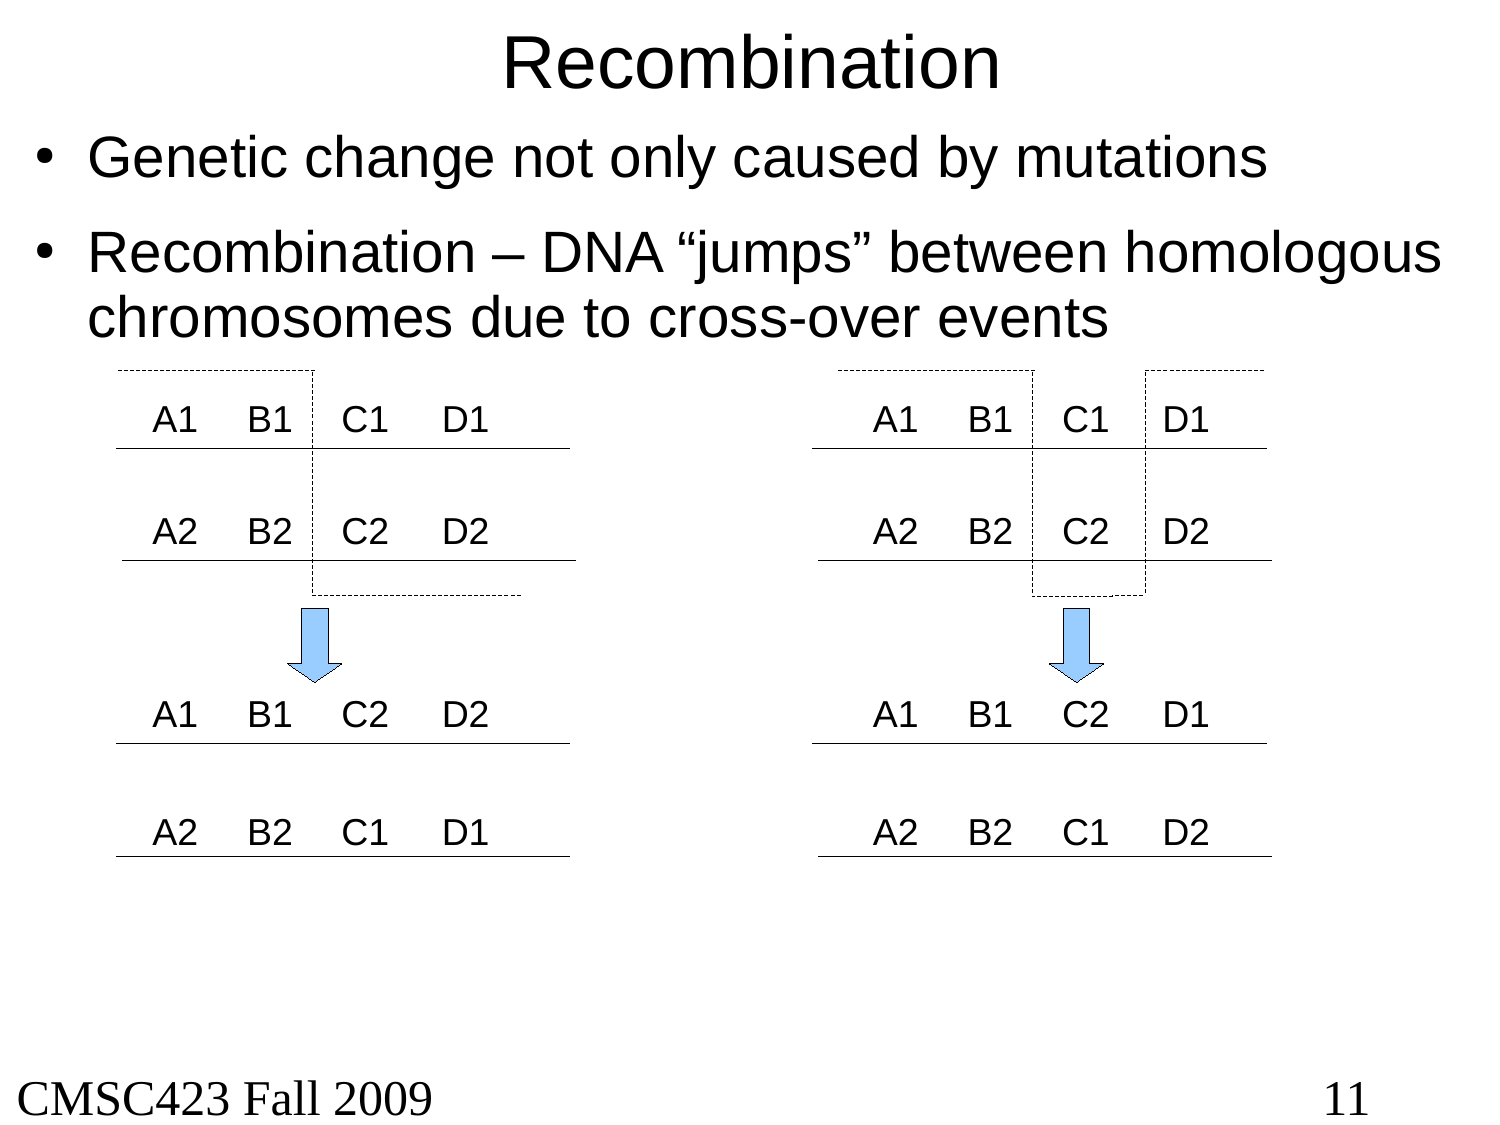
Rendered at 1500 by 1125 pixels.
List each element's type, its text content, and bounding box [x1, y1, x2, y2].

text_box B2 [232, 800, 308, 861]
text_box B2 [232, 499, 308, 560]
text_box D2 [427, 499, 505, 560]
text_box [1049, 608, 1104, 683]
text_box B2 [952, 499, 1029, 560]
text_box C1 [1047, 800, 1125, 861]
text_box B1 [232, 682, 308, 743]
text_box D1 [1147, 682, 1226, 743]
text_box C2 [1047, 682, 1126, 743]
text_box A2 [858, 499, 934, 560]
text_box [287, 608, 342, 683]
text_box A1 [137, 682, 214, 743]
text_box A1 [137, 387, 214, 447]
text_box D2 [1147, 800, 1226, 861]
text_box C1 [1047, 387, 1125, 447]
list Genetic change not only caused by mutations Recombination – DNA “jumps” between homologous chromosomes due to cross-over events [16, 124, 1485, 1072]
text_box A2 [137, 800, 214, 861]
text_box A2 [137, 499, 214, 560]
text_box B2 [952, 800, 1029, 861]
text_box C2 [1047, 499, 1125, 560]
text_box C1 [326, 800, 405, 861]
text_box D1 [1147, 387, 1226, 447]
text_box A2 [858, 800, 934, 861]
title Recombination [19, 9, 1485, 116]
text_box C2 [326, 682, 405, 743]
text_box A1 [858, 387, 934, 447]
text_box C1 [326, 387, 405, 447]
text_box D1 [427, 387, 505, 447]
text_box D2 [427, 682, 505, 743]
text_box D1 [427, 800, 505, 861]
text_box B1 [952, 682, 1029, 743]
text_box B1 [952, 387, 1029, 447]
text_box D2 [1147, 499, 1226, 560]
text_box A1 [858, 682, 934, 743]
text_box B1 [232, 387, 308, 447]
text_box C2 [326, 499, 405, 560]
